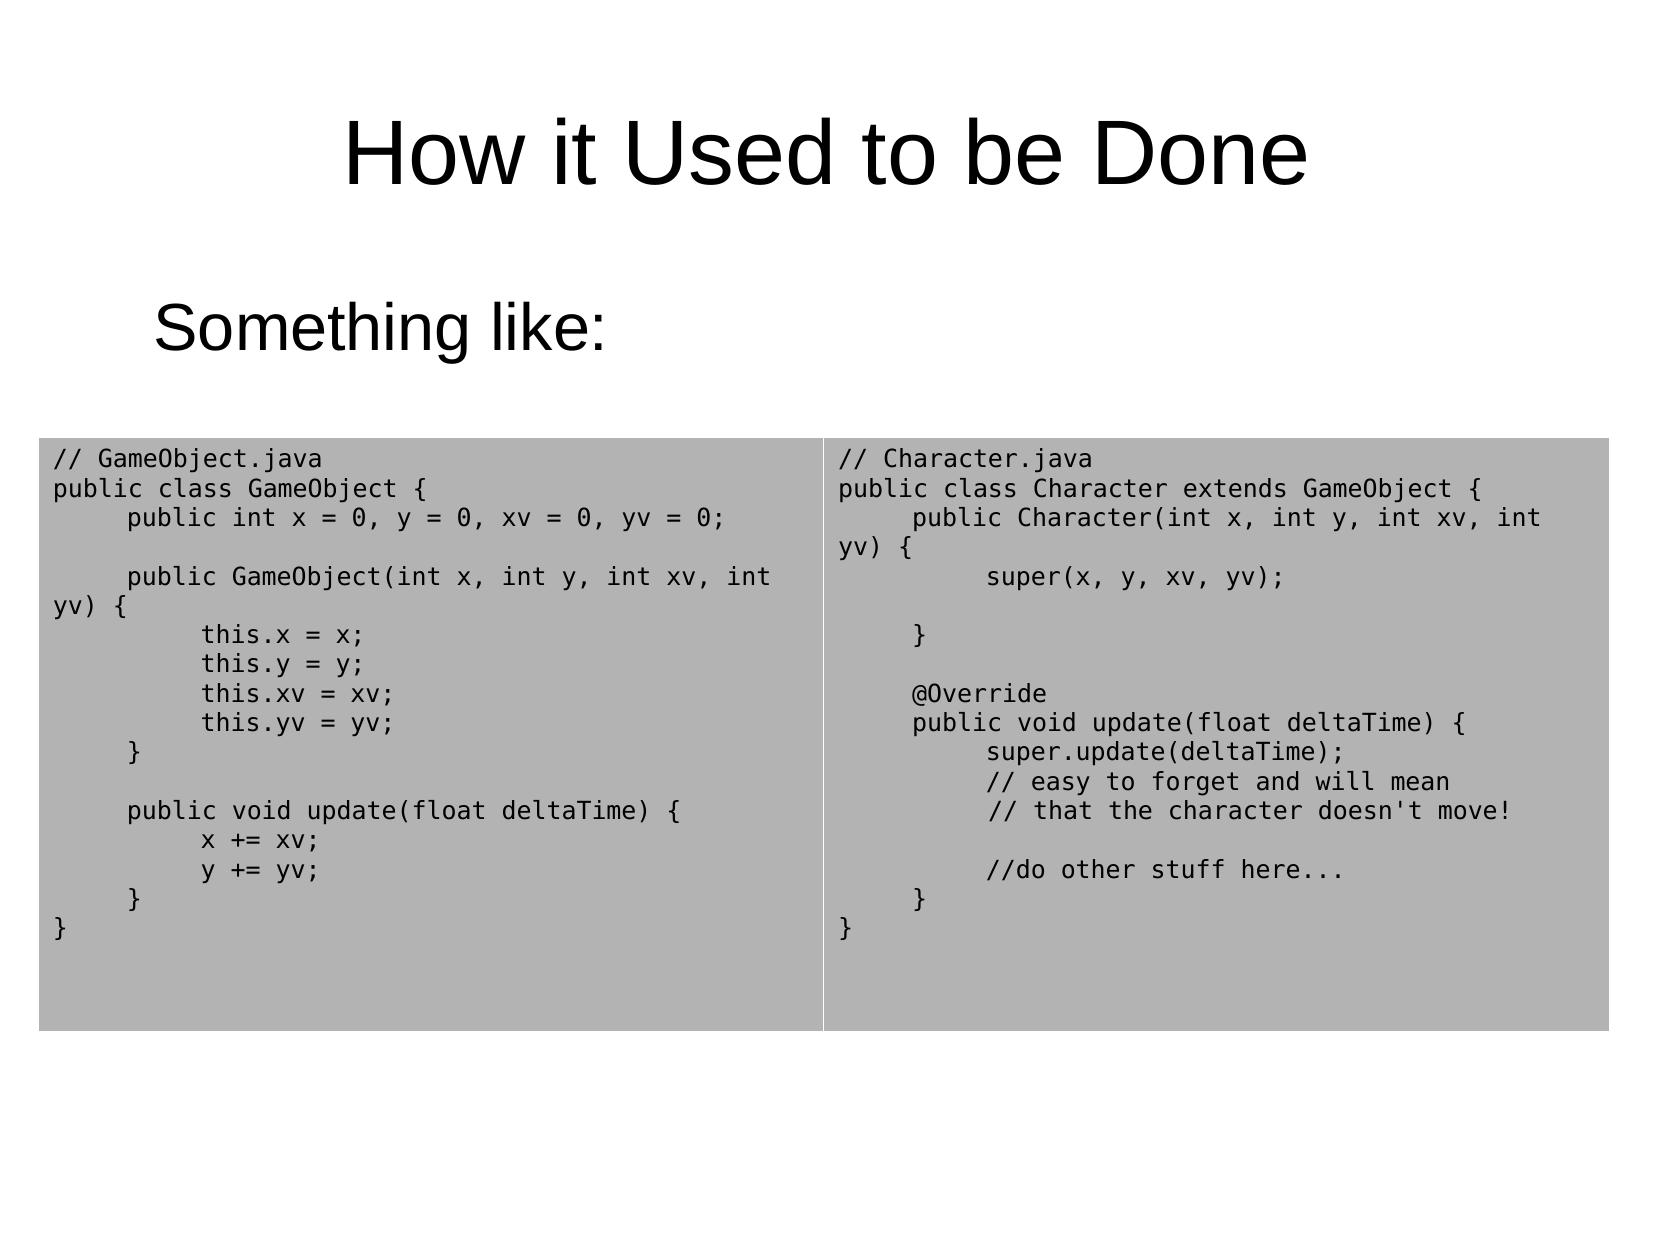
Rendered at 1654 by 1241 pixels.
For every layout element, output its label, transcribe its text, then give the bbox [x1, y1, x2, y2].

table_header // Character.java public class Character extends GameObject { public Character(int x, int y, int xv, int yv) { super(x, y, xv, yv); } @Override public void update(float deltaTime) { super.update(deltaTime); // easy to forget and will mean // that the character doesn't move! //do other stuff here... } } [824, 438, 1609, 1031]
title How it Used to be Done [82, 49, 1571, 257]
table_header // GameObject.java public class GameObject { public int x = 0, y = 0, xv = 0, yv = 0; public GameObject(int x, int y, int xv, int yv) { this.x = x; this.y = y; this.xv = xv; this.yv = yv; } public void update(float deltaTime) { x += xv; y += yv; } } [39, 438, 823, 1031]
list Something like: [82, 290, 1571, 437]
